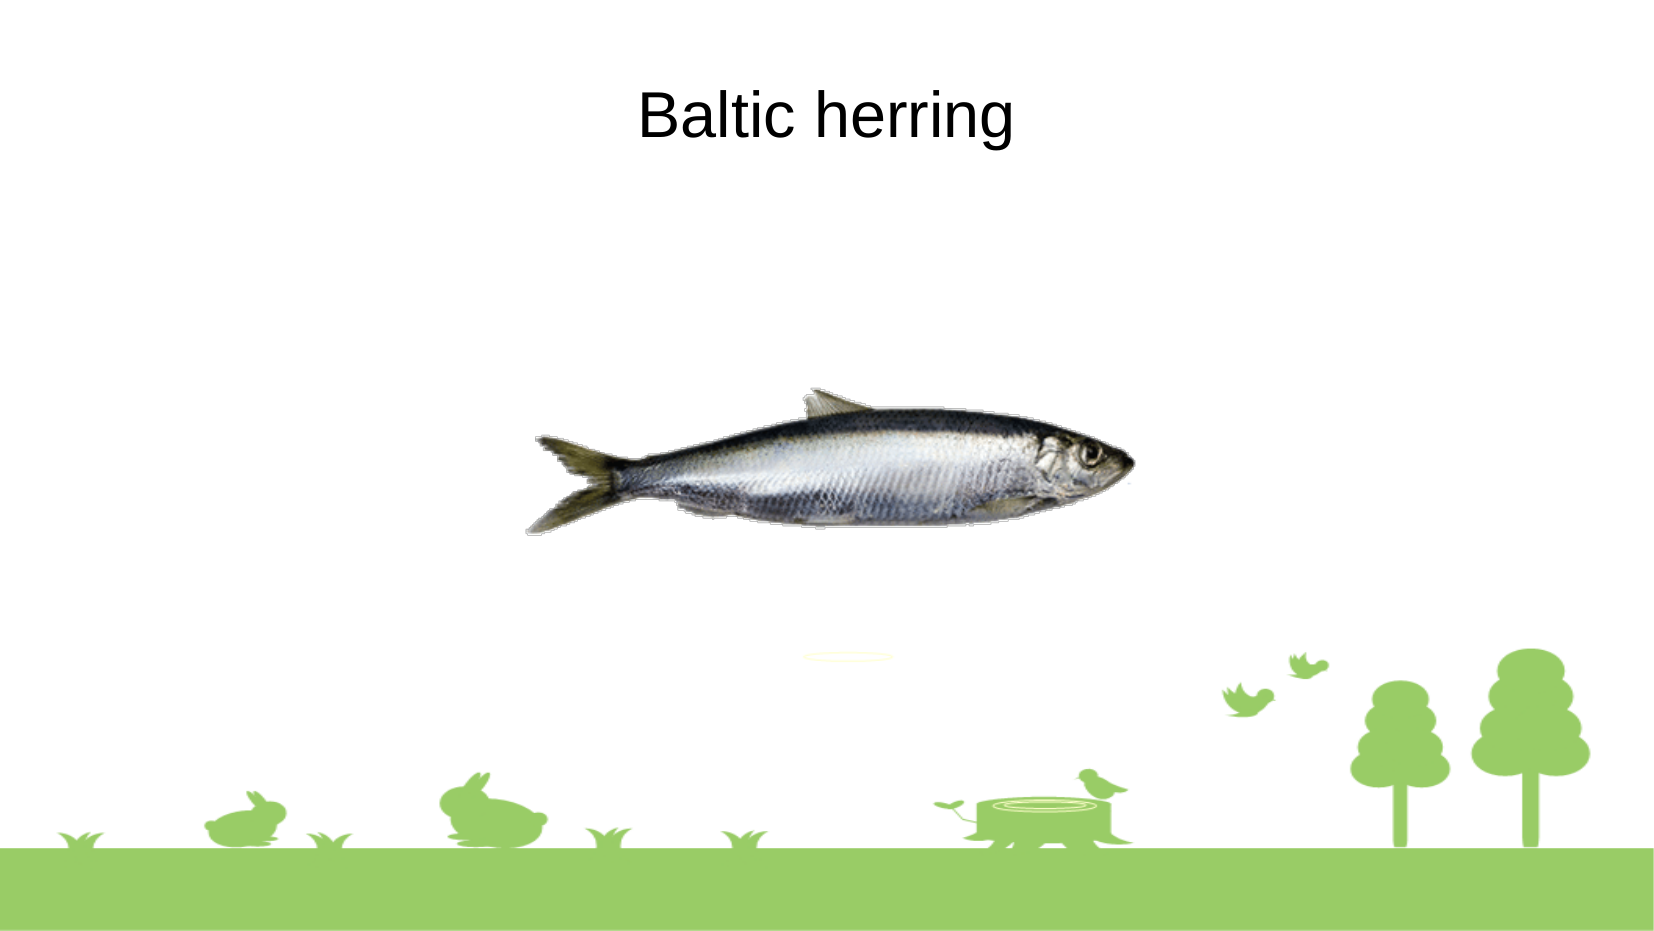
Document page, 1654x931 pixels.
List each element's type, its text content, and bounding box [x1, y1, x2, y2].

picture [0, 0, 1654, 931]
title Baltic herring [82, 37, 1571, 193]
